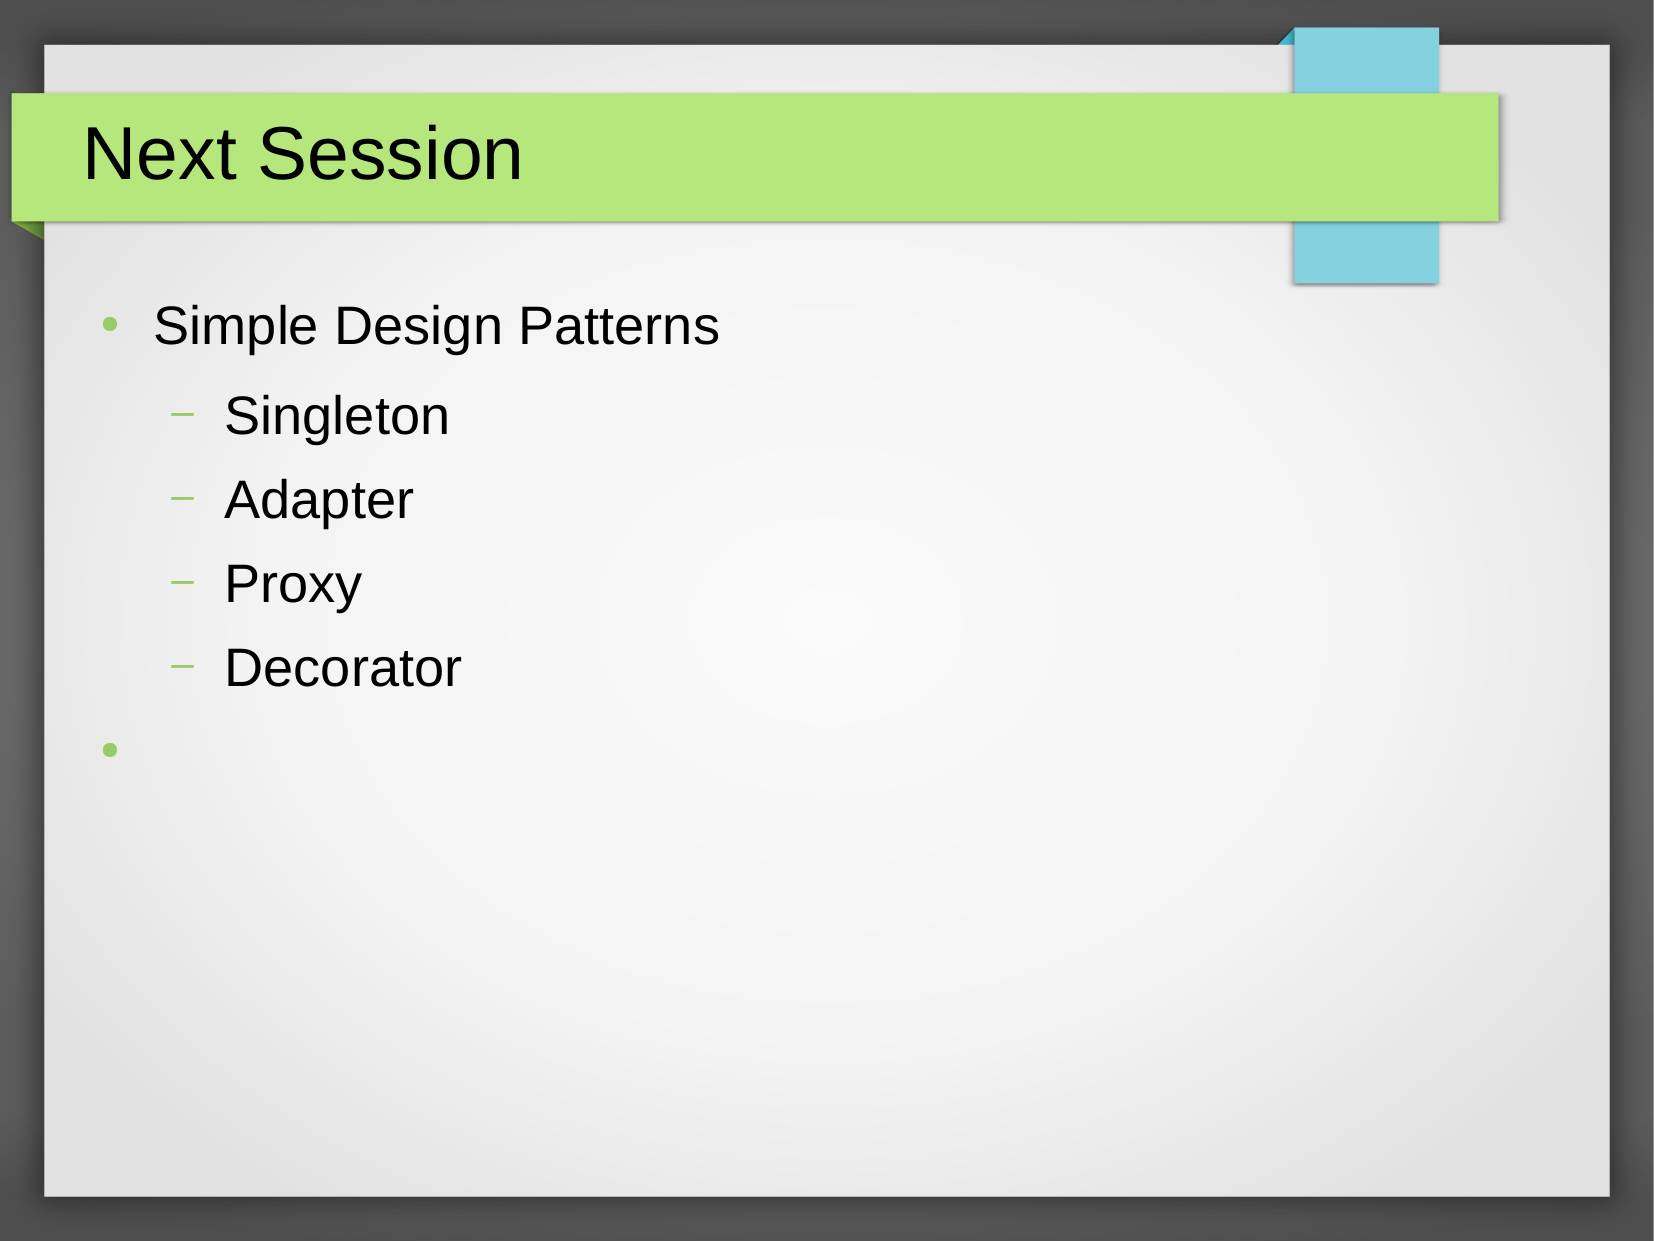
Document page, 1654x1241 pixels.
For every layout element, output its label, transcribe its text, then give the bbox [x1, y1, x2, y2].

list Simple Design Patterns Singleton Adapter Proxy Decorator [82, 295, 1571, 1015]
title Next Session [82, 94, 1264, 213]
picture [0, 0, 1654, 1241]
